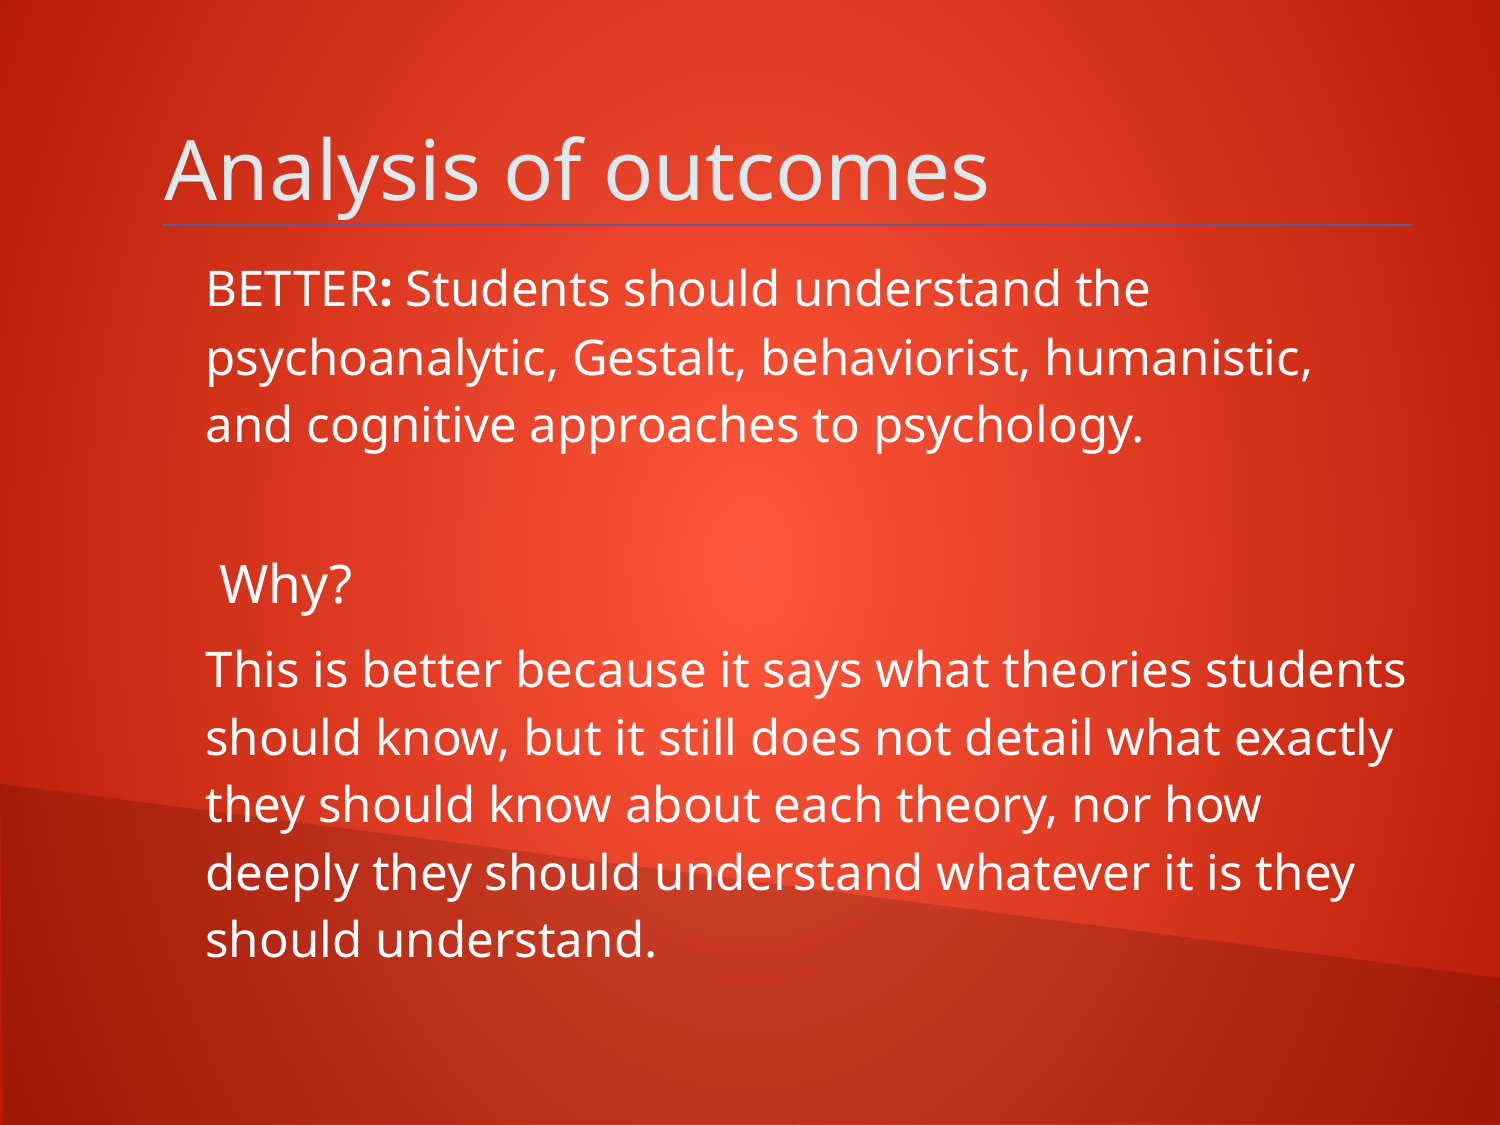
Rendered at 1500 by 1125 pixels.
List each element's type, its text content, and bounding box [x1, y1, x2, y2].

title Analysis of outcomes [150, 45, 1425, 233]
list BETTER: Students should understand the psychoanalytic, Gestalt, behaviorist, humanistic, and cognitive approaches to psychology. Why? This is better because it says what theories students should know, but it still does not detail what exactly they should know about each theory, nor how deeply they should understand whatever it is they should understand. [150, 237, 1425, 988]
